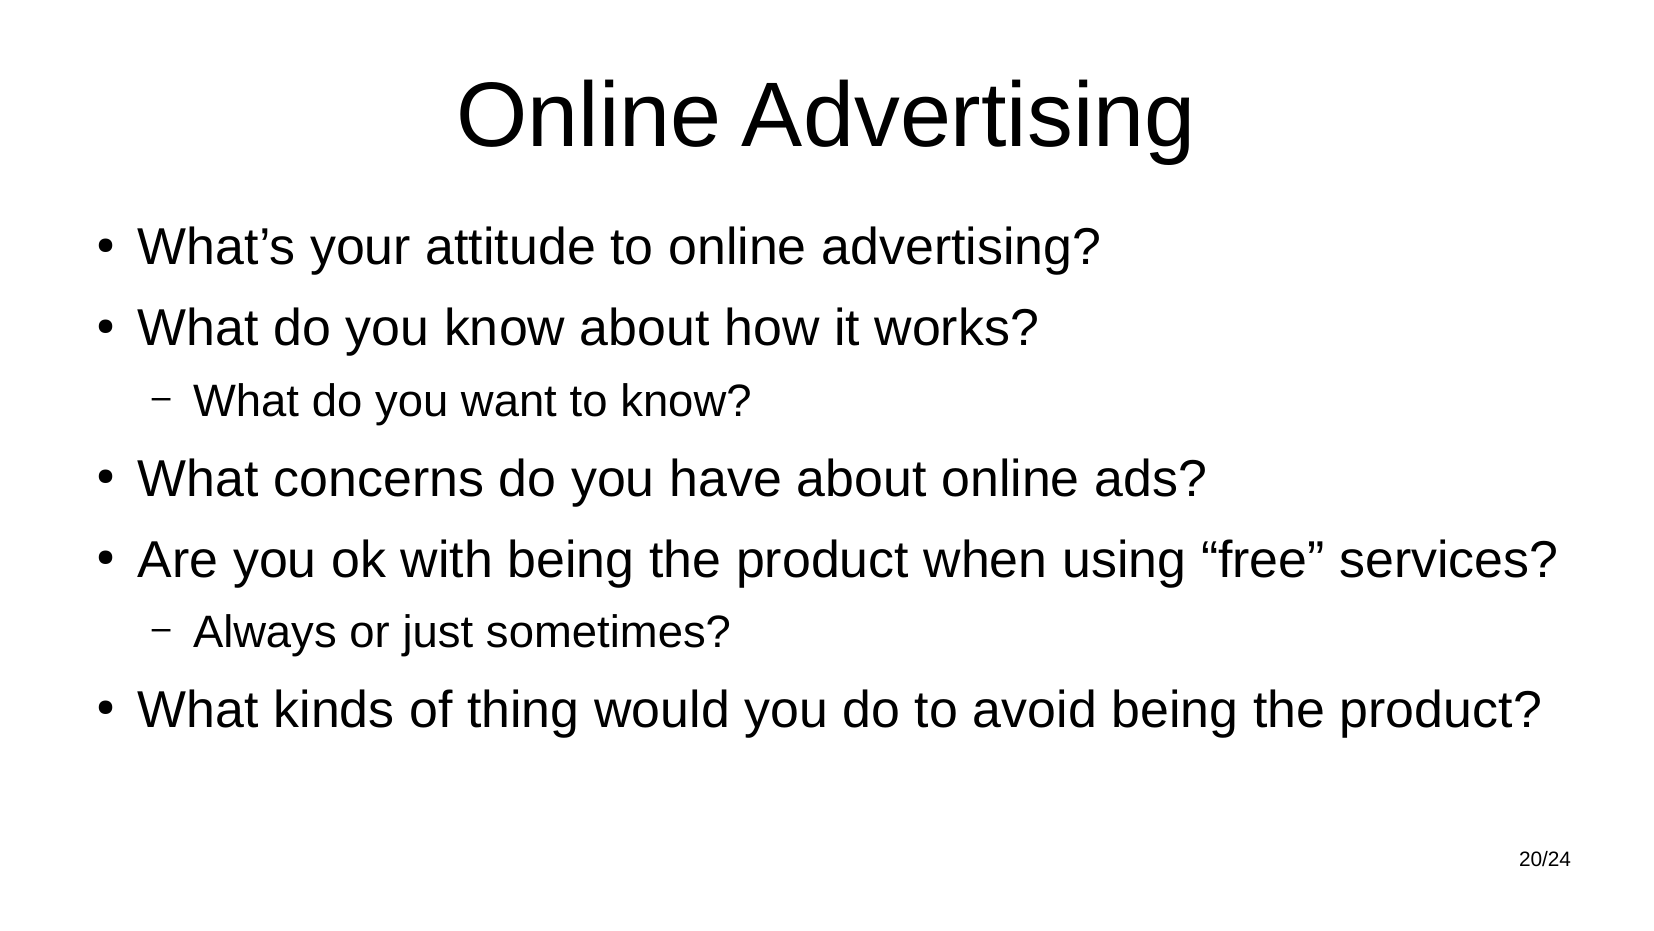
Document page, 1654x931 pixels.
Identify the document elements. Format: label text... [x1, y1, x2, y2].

title Online Advertising [82, 37, 1571, 193]
list What’s your attitude to online advertising? What do you know about how it works? What do you want to know? What concerns do you have about online ads? Are you ok with being the product when using “free” services? Always or just sometimes? What kinds of thing would you do to avoid being the product? [82, 217, 1571, 758]
